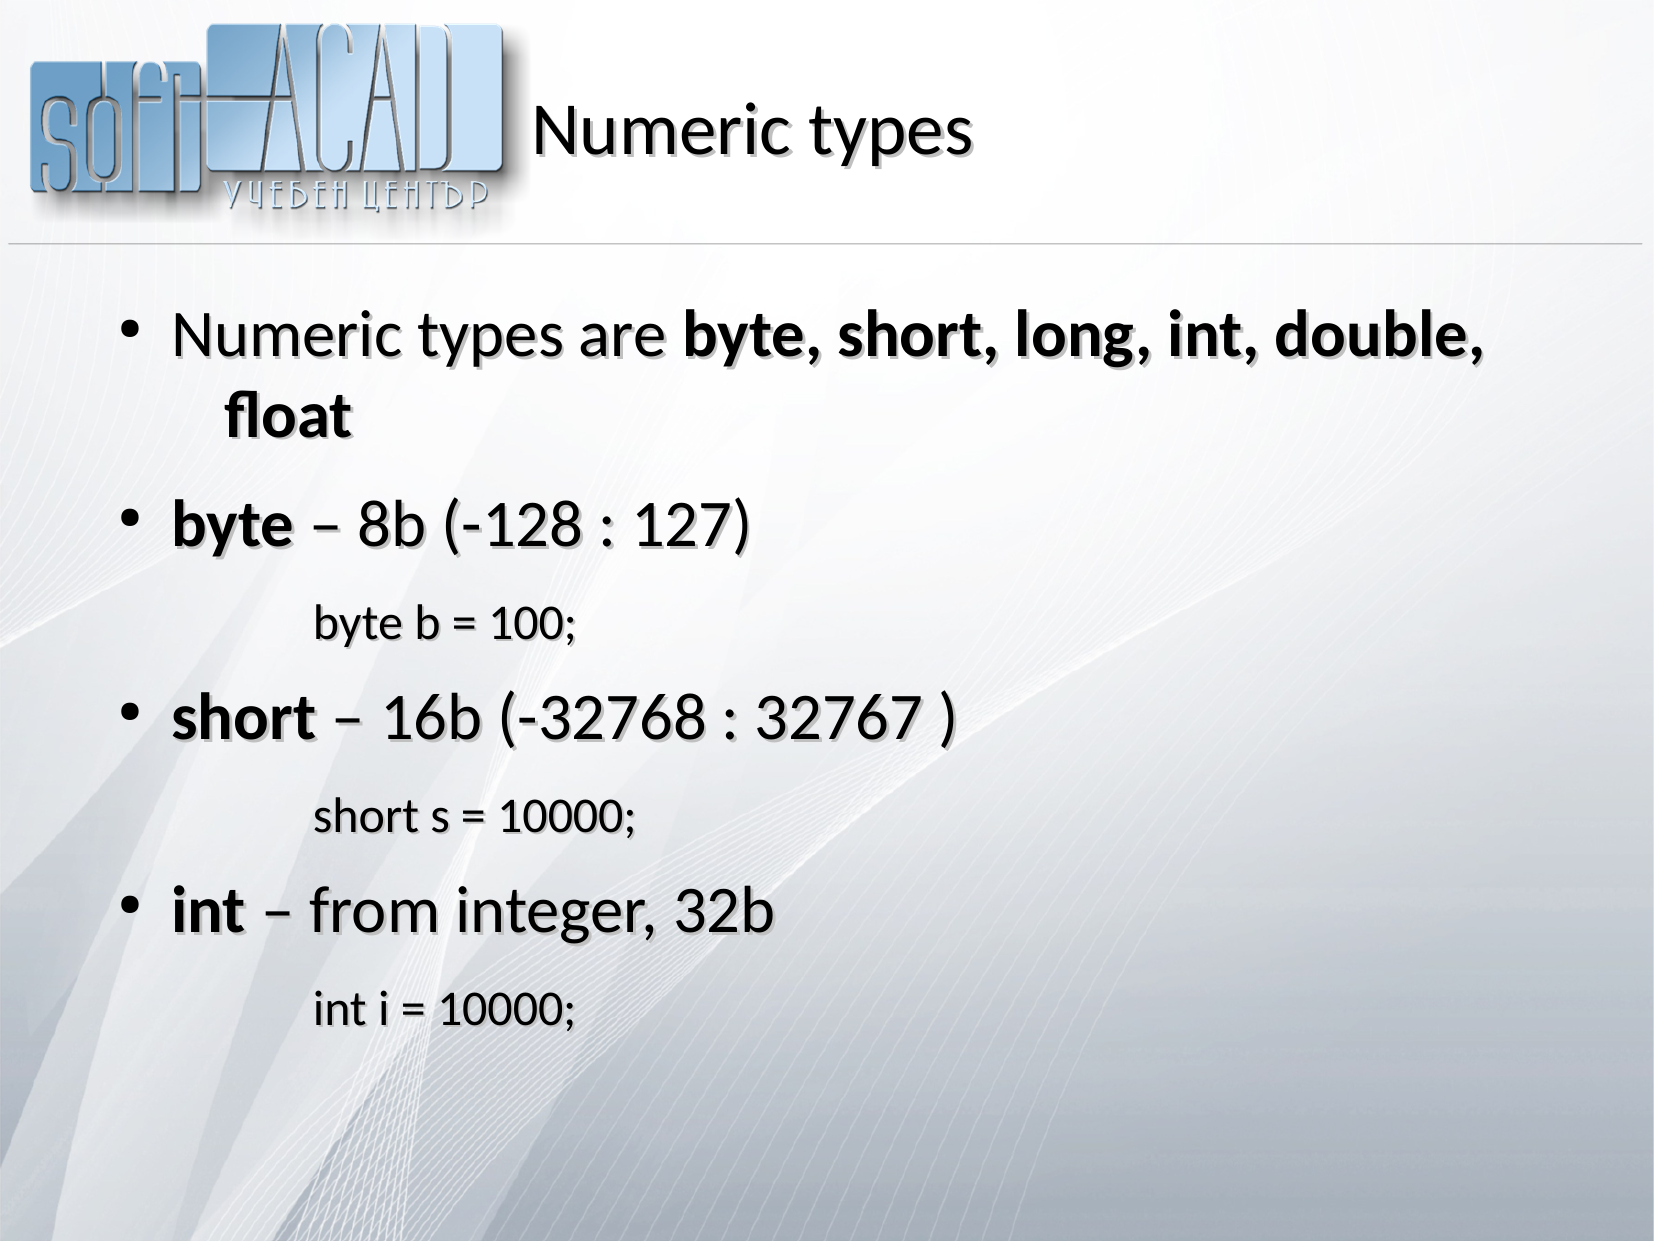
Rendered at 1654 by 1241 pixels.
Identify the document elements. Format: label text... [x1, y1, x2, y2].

list Numeric types are byte, short, long, int, double, float byte – 8b (-128 : 127) byte b = 100; short – 16b (-32768 : 32767 ) short s = 10000; int – from integer, 32b int i = 10000; [82, 290, 1571, 1094]
title Numeric types [531, 0, 1565, 250]
